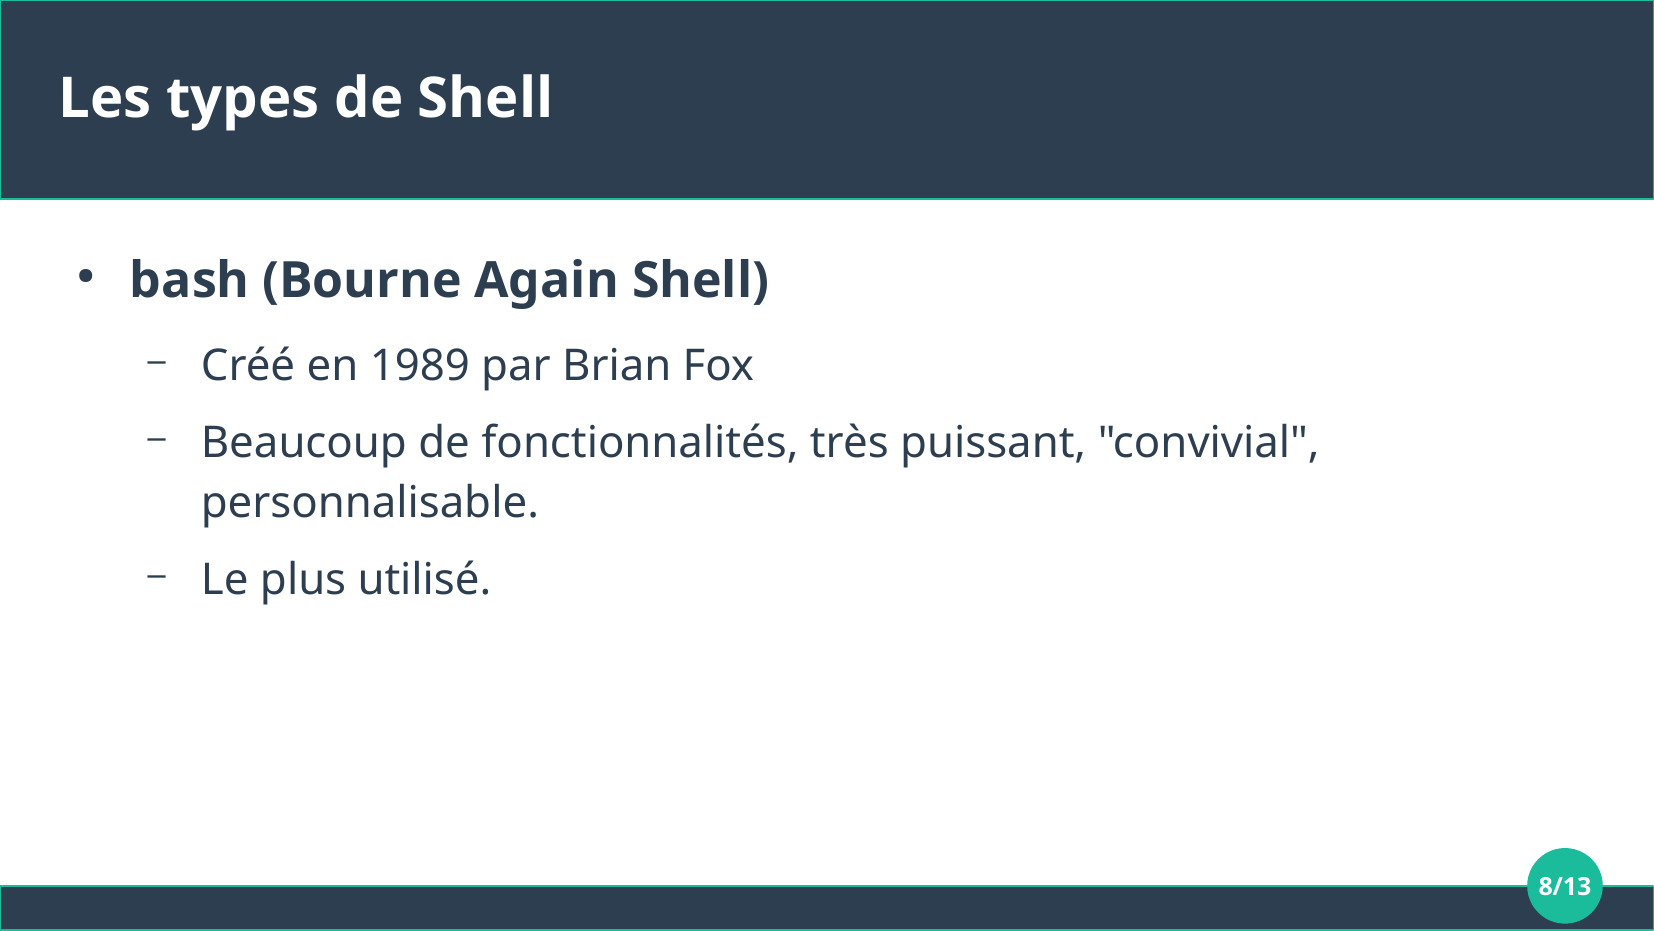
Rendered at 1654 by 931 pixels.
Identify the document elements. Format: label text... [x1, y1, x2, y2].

title Les types de Shell [59, 37, 1595, 155]
list bash (Bourne Again Shell) Créé en 1989 par Brian Fox Beaucoup de fonctionnalités, très puissant, "convivial", personnalisable. Le plus utilisé. [59, 243, 1595, 864]
